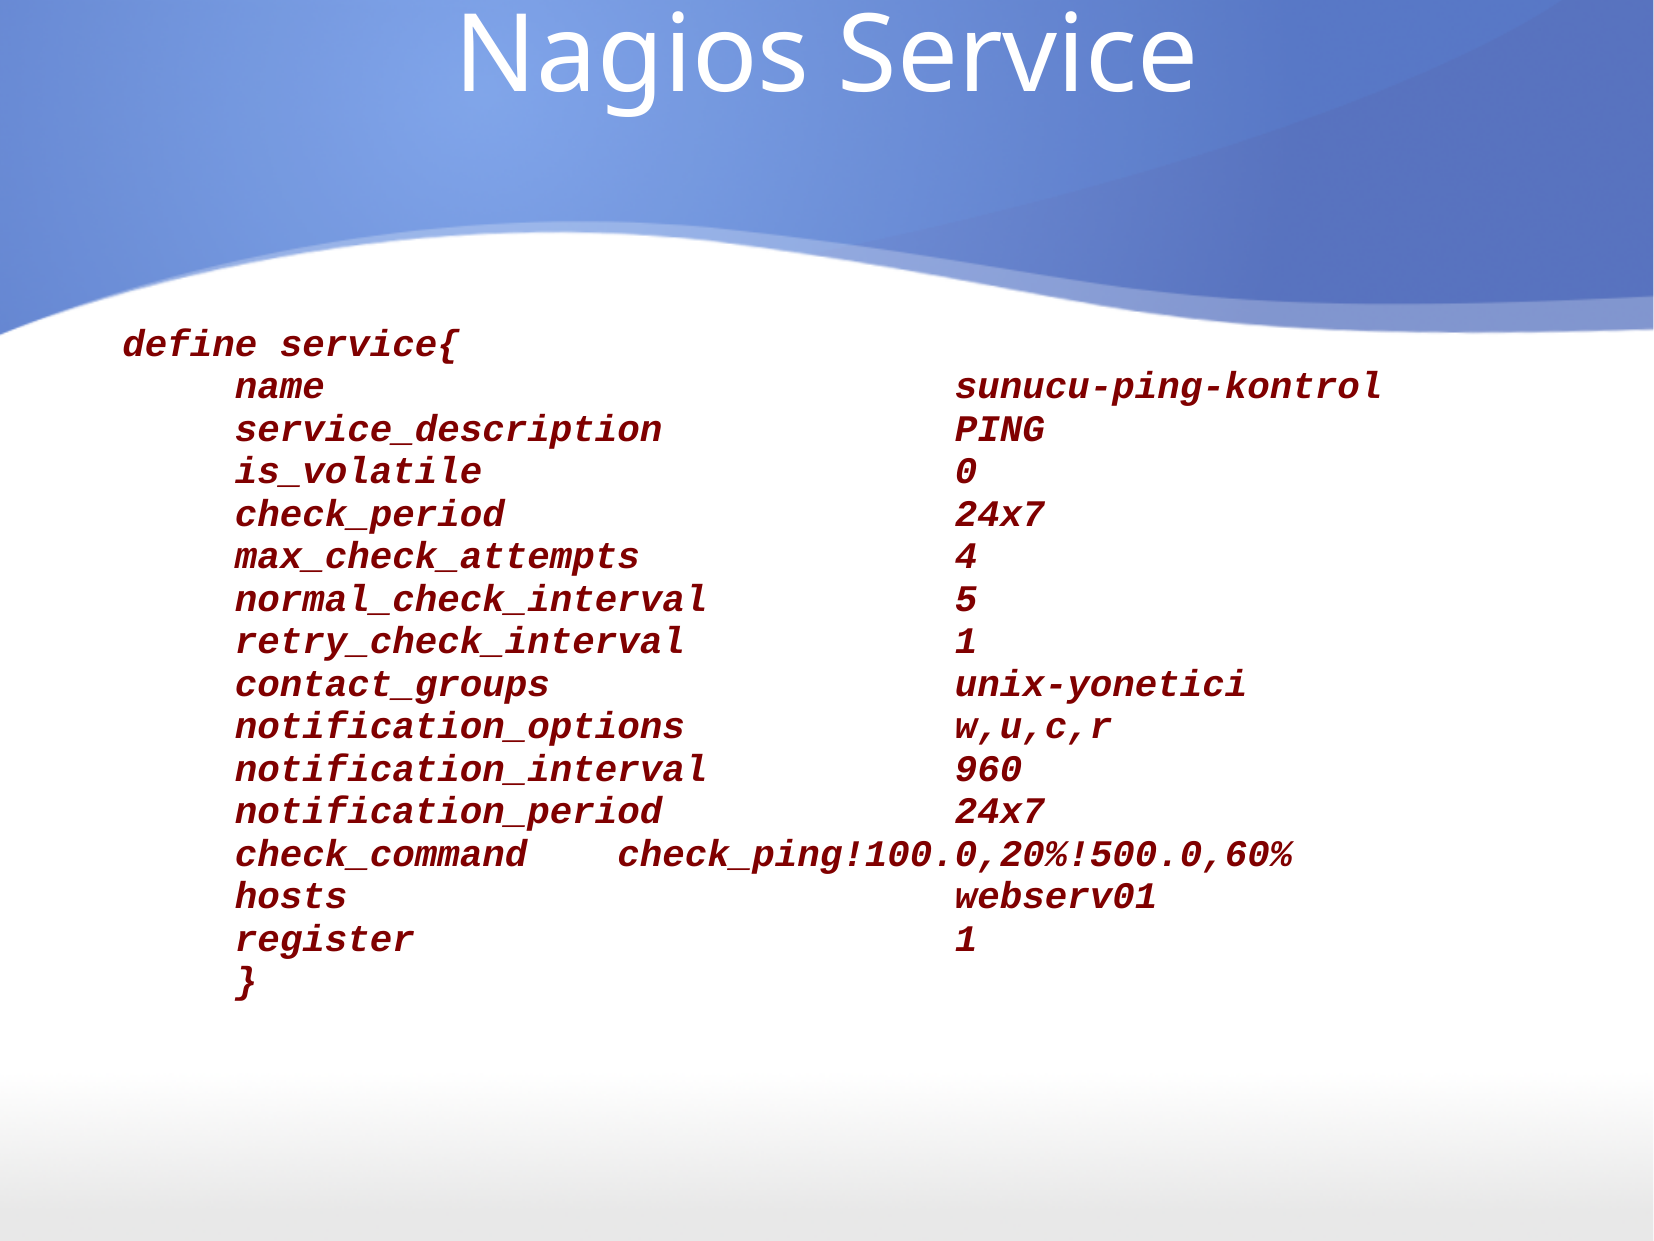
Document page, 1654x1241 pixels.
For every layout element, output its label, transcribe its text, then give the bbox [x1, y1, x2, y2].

title Nagios Service [82, 0, 1571, 256]
list define service{ name sunucu-ping-kontrol service_description PING is_volatile 0 check_period 24x7 max_check_attempts 4 normal_check_interval 5 retry_check_interval 1 contact_groups unix-yonetici notification_options w,u,c,r notification_interval 960 notification_period 24x7 check_command check_ping!100.0,20%!500.0,60% hosts webserv01 register 1 } [47, 324, 1536, 1211]
picture [0, 0, 1654, 1241]
